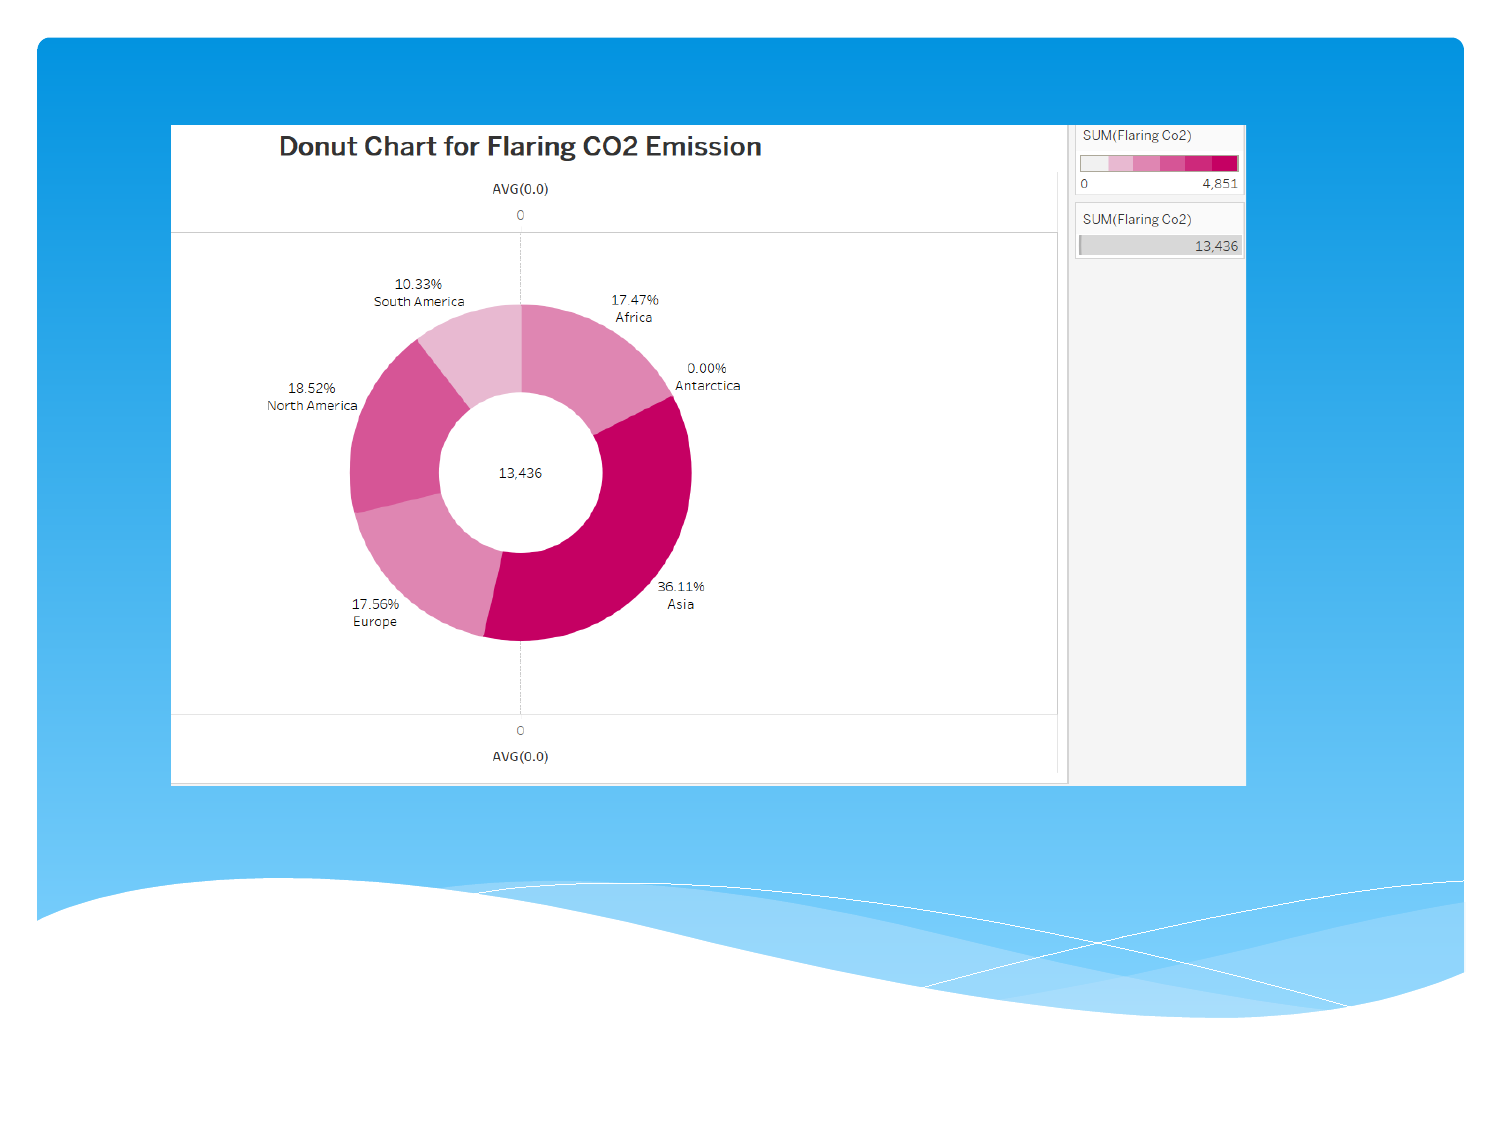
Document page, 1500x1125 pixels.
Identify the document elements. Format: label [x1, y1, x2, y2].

picture [37, 126, 1464, 795]
